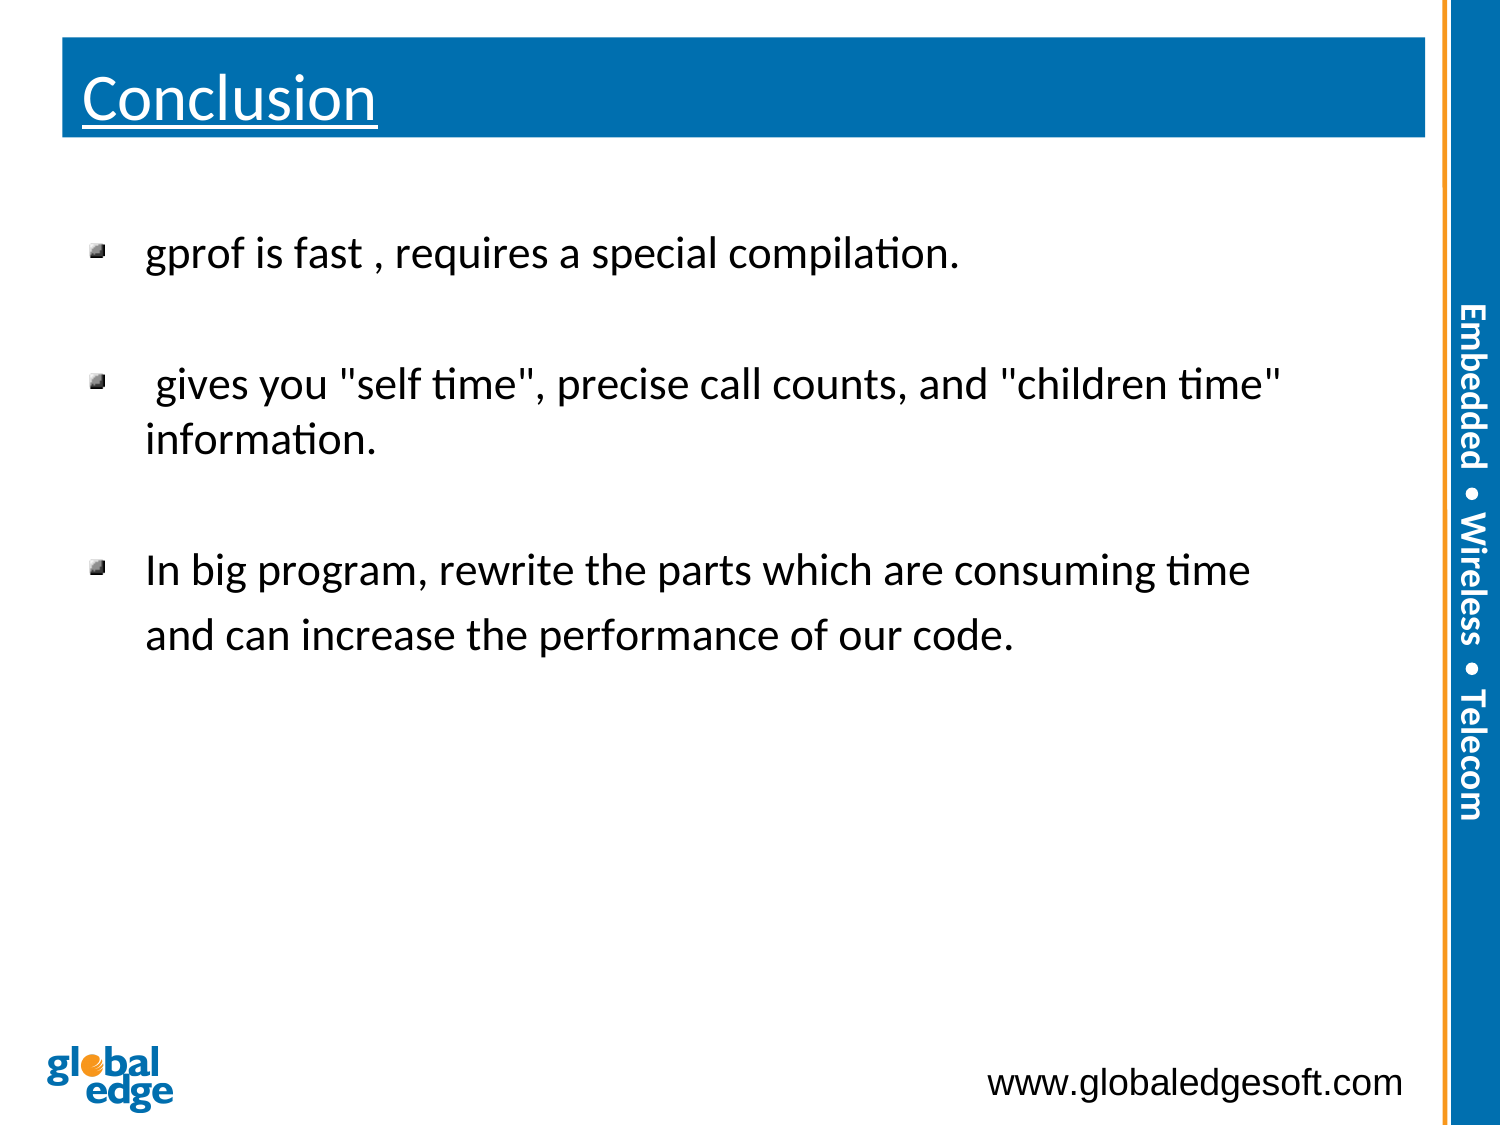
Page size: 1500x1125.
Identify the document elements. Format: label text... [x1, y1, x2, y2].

picture [34, 1034, 185, 1125]
title Conclusion [82, 7, 1432, 180]
list gprof is fast , requires a special compilation. gives you "self time", precise call counts, and "children time" information. In big program, rewrite the parts which are consuming time and can increase the performance of our code. [75, 149, 1425, 1026]
